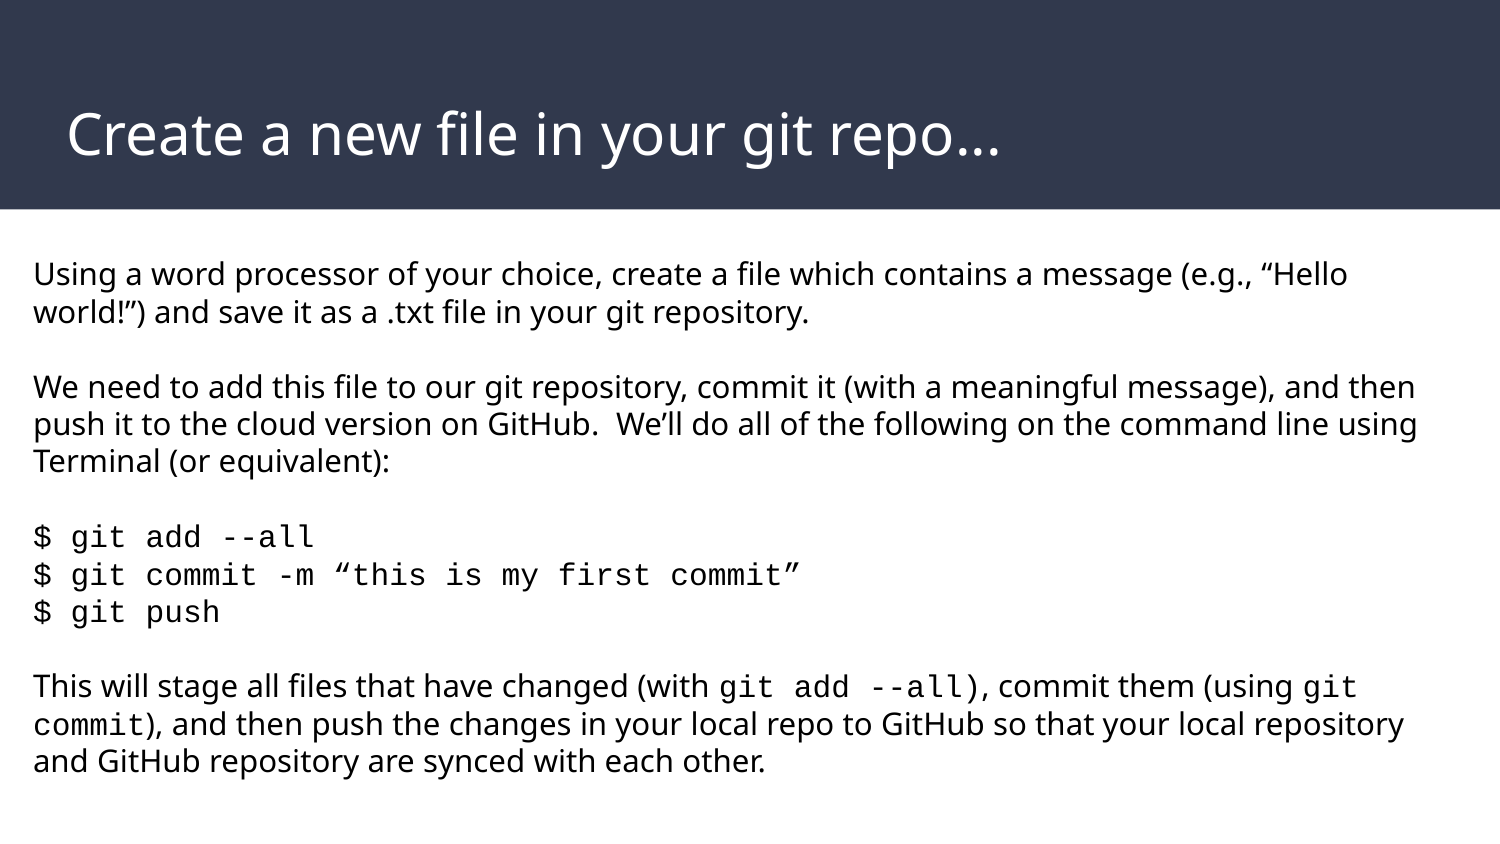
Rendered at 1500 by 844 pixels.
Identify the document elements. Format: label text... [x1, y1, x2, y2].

text_box Using a word processor of your choice, create a file which contains a message (e.g., “Hello world!”) and save it as a .txt file in your git repository. We need to add this file to our git repository, commit it (with a meaningful message), and then push it to the cloud version on GitHub. We’ll do all of the following on the command line using Terminal (or equivalent): $ git add --all $ git commit -m “this is my first commit” $ git push This will stage all files that have changed (with git add --all), commit them (using git commit), and then push the changes in your local repo to GitHub so that your local repository and GitHub repository are synced with each other. [18, 239, 1475, 800]
title Create a new file in your git repo... [51, 82, 1449, 185]
